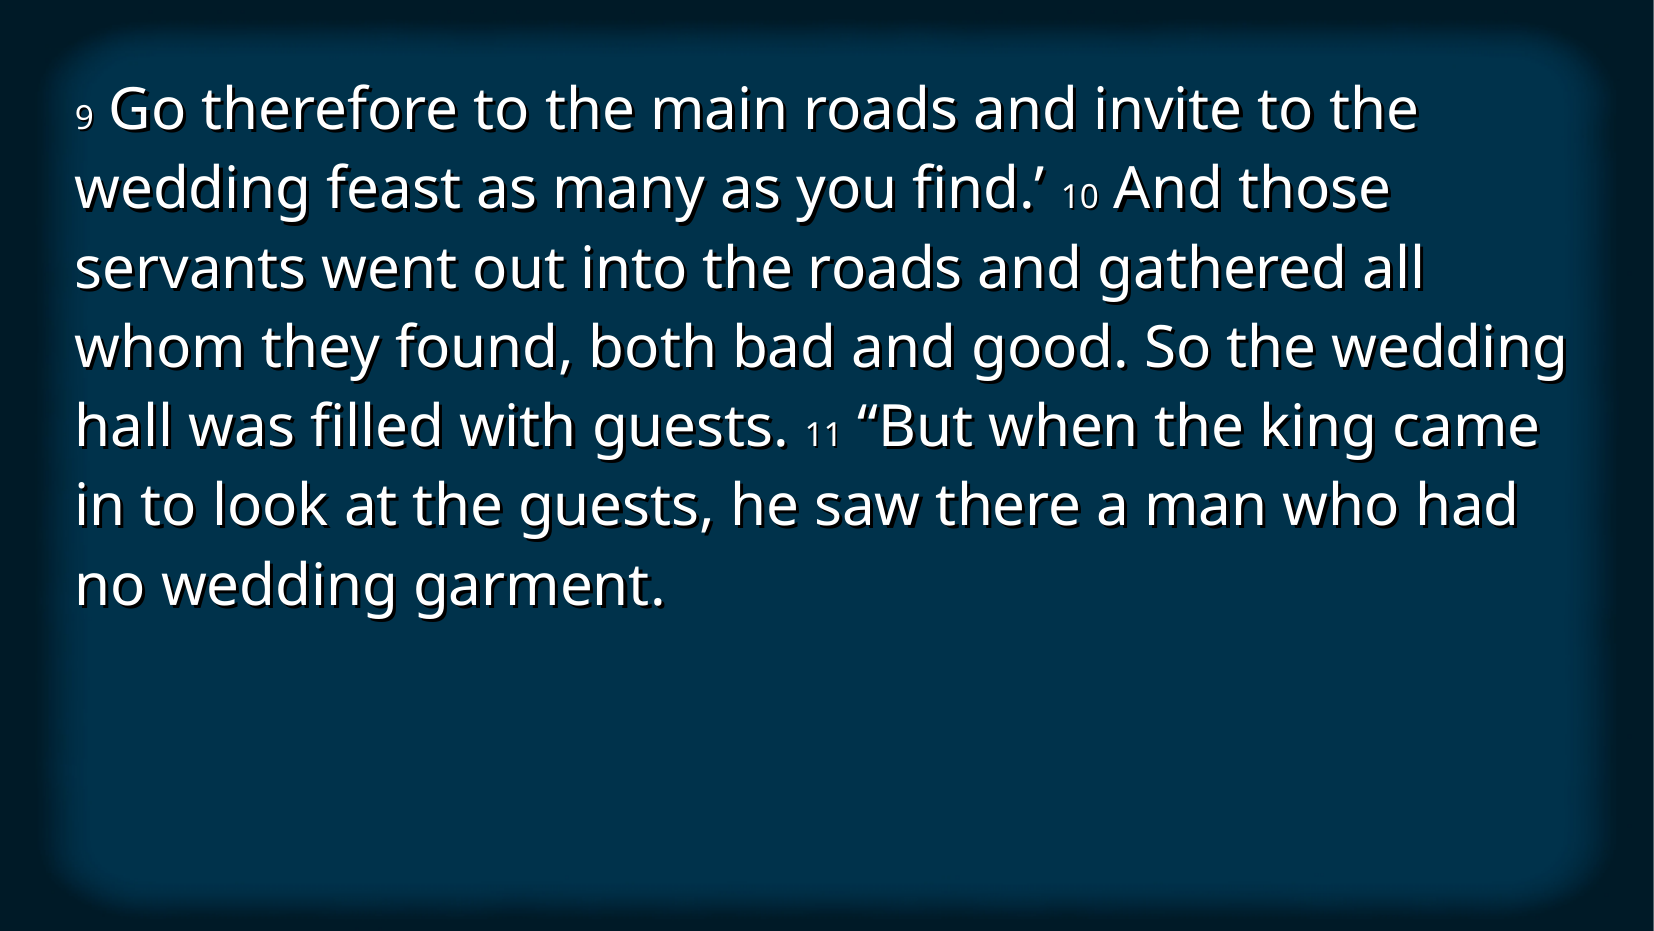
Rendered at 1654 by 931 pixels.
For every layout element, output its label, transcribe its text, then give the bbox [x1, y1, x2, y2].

text_box 9 Go therefore to the main roads and invite to the wedding feast as many as you find.’ 10 And those servants went out into the roads and gathered all whom they found, both bad and good. So the wedding hall was filled with guests. 11 “But when the king came in to look at the guests, he saw there a man who had no wedding garment. [60, 60, 1591, 616]
picture [0, 0, 1654, 931]
